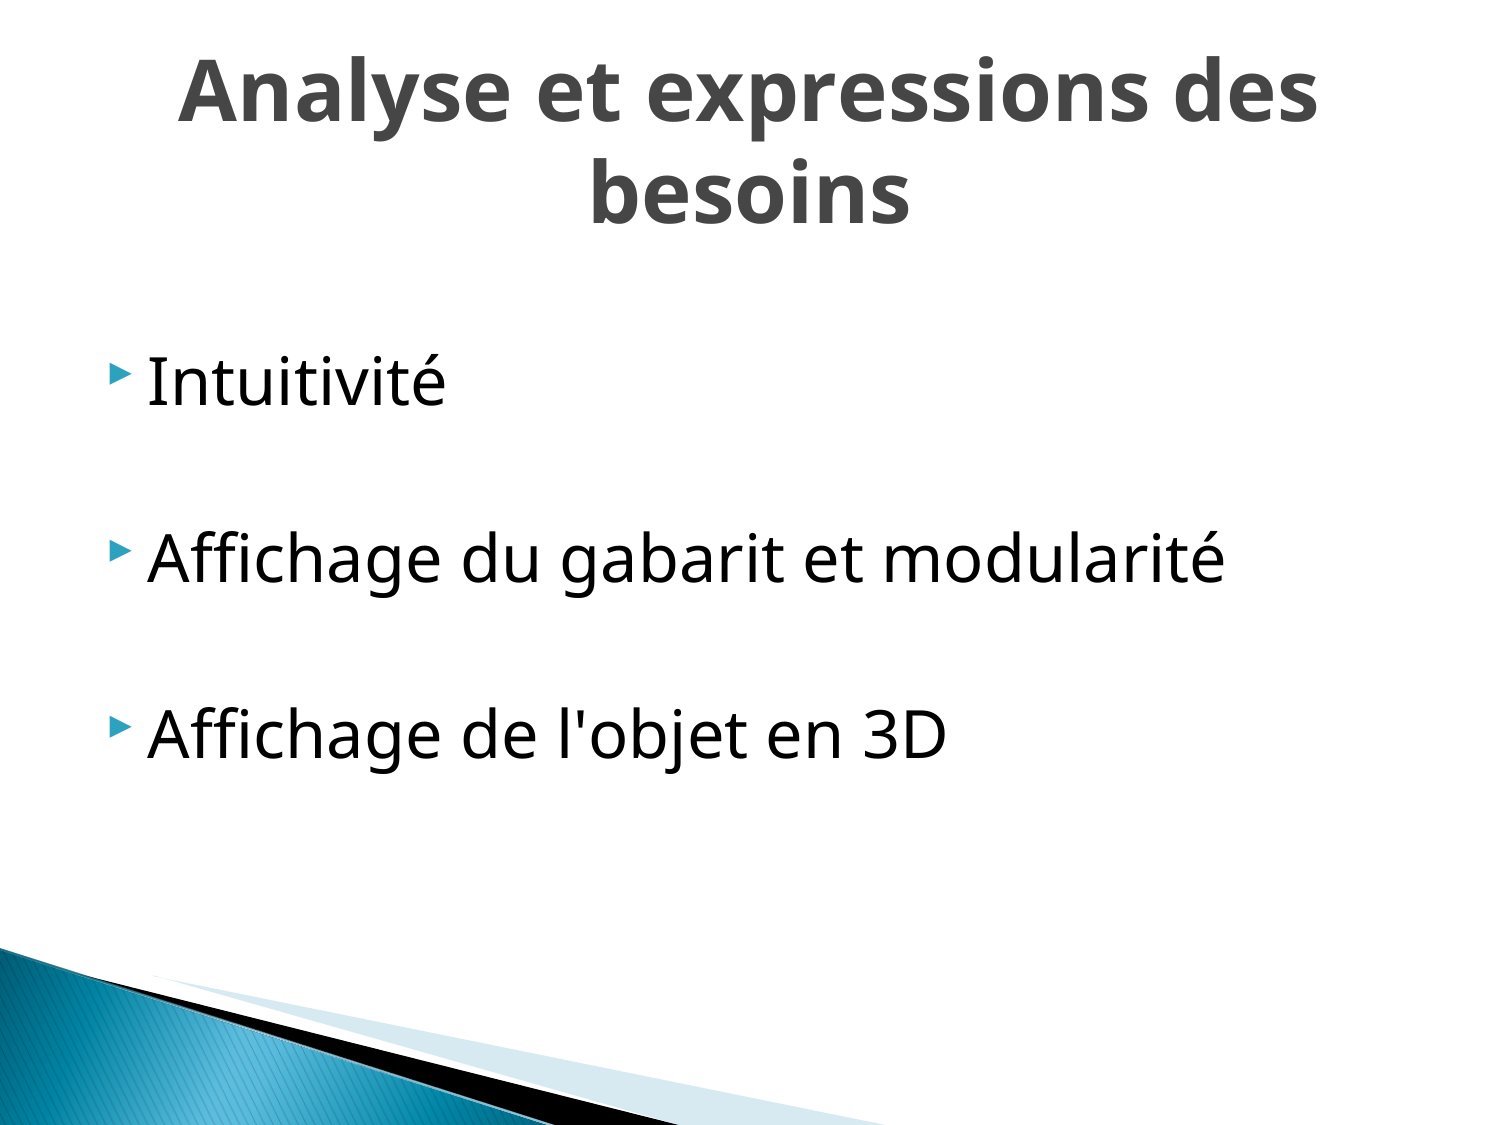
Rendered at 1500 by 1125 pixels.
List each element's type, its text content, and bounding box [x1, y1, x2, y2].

text_box Intuitivité Affichage du gabarit et modularité Affichage de l'objet en 3D [75, 242, 1426, 941]
picture [0, 946, 559, 1125]
title Analyse et expressions des besoins [75, 35, 1426, 242]
